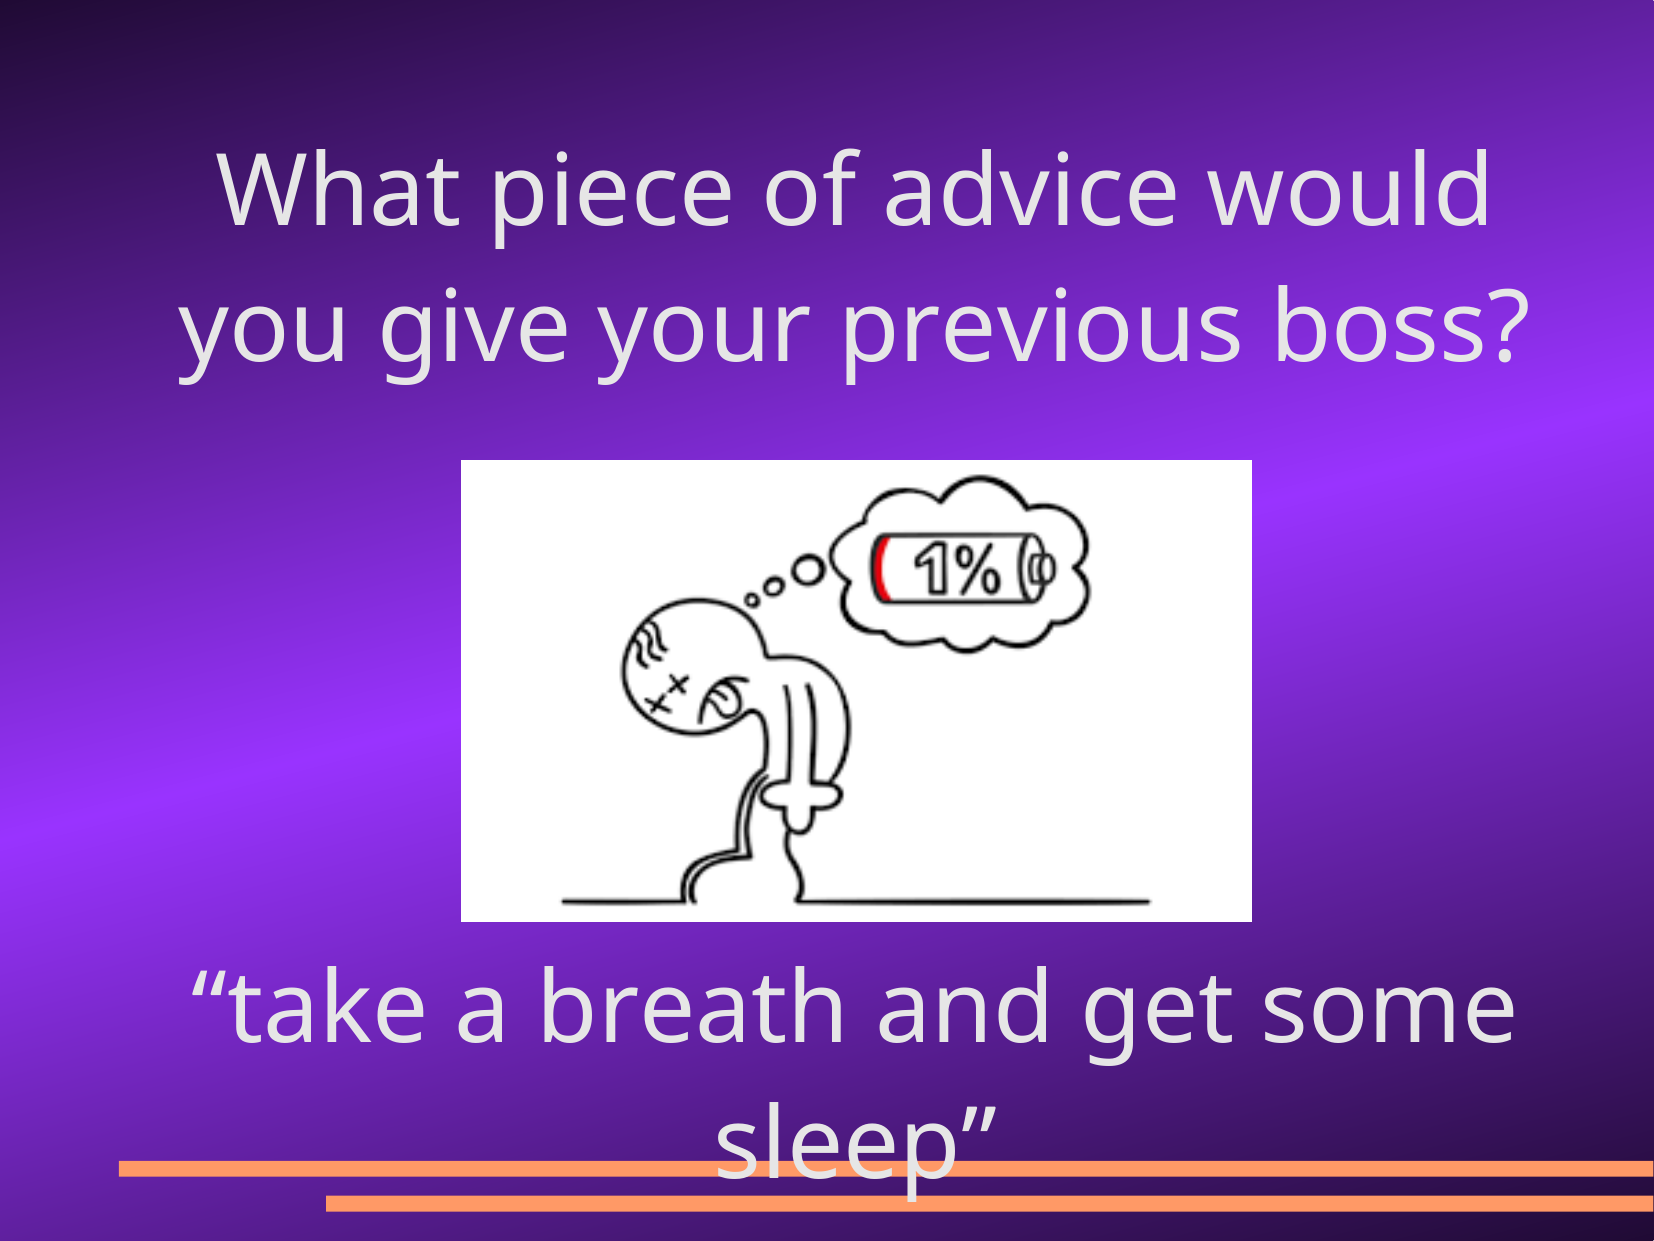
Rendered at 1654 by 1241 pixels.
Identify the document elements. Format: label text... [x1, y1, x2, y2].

picture [461, 460, 1252, 922]
list What piece of advice would you give your previous boss? “take a breath and get some sleep” [94, 118, 1534, 1064]
